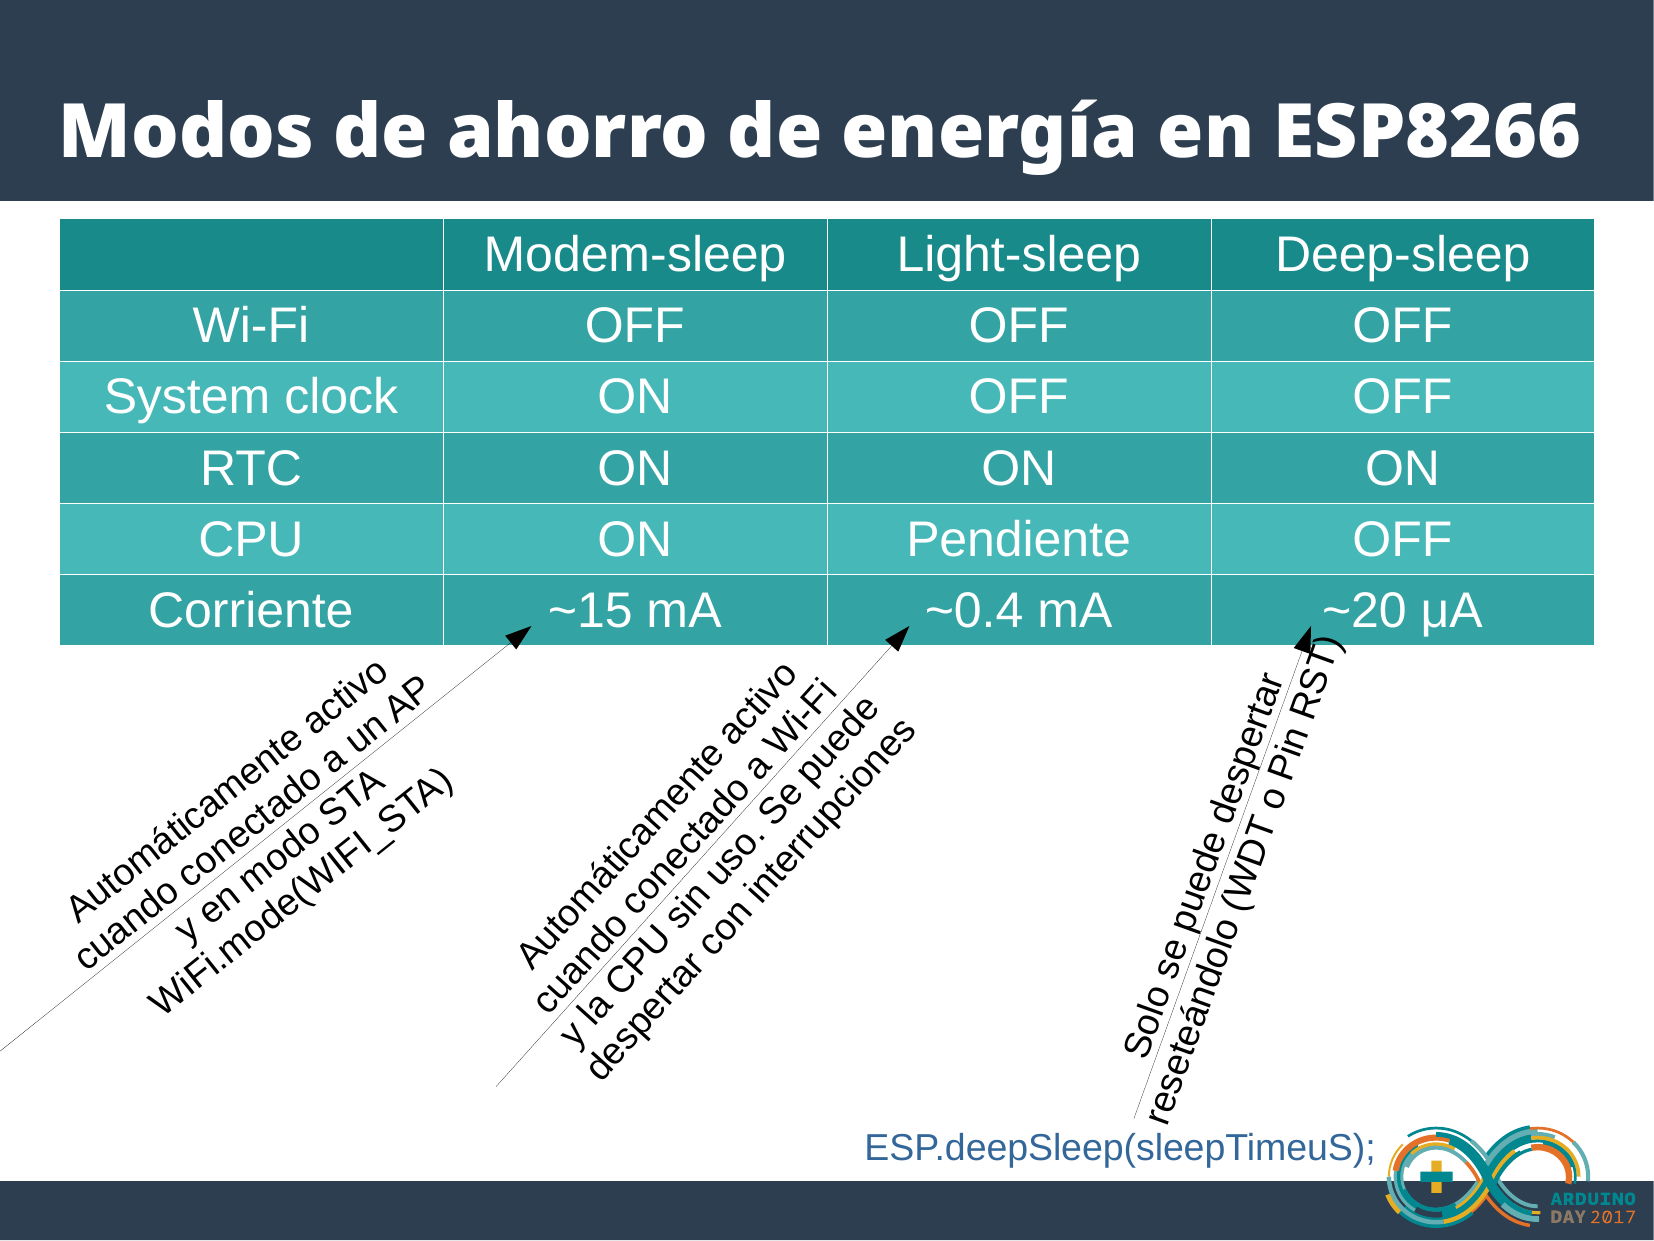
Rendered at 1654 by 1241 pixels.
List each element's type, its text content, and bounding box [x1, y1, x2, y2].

table_cell RTC [60, 433, 443, 503]
table_cell CPU [60, 504, 443, 574]
table_header Light-sleep [828, 219, 1211, 290]
table_cell OFF [444, 291, 827, 361]
table_cell OFF [1212, 362, 1594, 432]
table_cell OFF [828, 362, 1211, 432]
table_cell Pendiente [828, 504, 1211, 574]
table_cell System clock [60, 362, 443, 432]
table_cell ~20 μA [1212, 575, 1594, 645]
table_cell Wi-Fi [60, 291, 443, 361]
table_cell OFF [828, 291, 1211, 361]
table_cell ON [444, 362, 827, 432]
table_cell ~0.4 mA [828, 575, 1211, 645]
table_cell ON [1212, 433, 1594, 503]
table_cell ON [828, 433, 1211, 503]
table_header Modem-sleep [444, 219, 827, 290]
table_cell ON [444, 433, 827, 503]
table_header Deep-sleep [1212, 219, 1594, 290]
table_header [60, 219, 443, 290]
table_cell OFF [1212, 291, 1594, 361]
table_cell ~15 mA [444, 575, 827, 645]
table_cell ON [444, 504, 827, 574]
table_cell Corriente [60, 575, 443, 645]
title Modos de ahorro de energía en ESP8266 [59, 49, 1595, 207]
text_box ESP.deepSleep(sleepTimeuS); [849, 1118, 1393, 1176]
table_cell OFF [1212, 504, 1594, 574]
